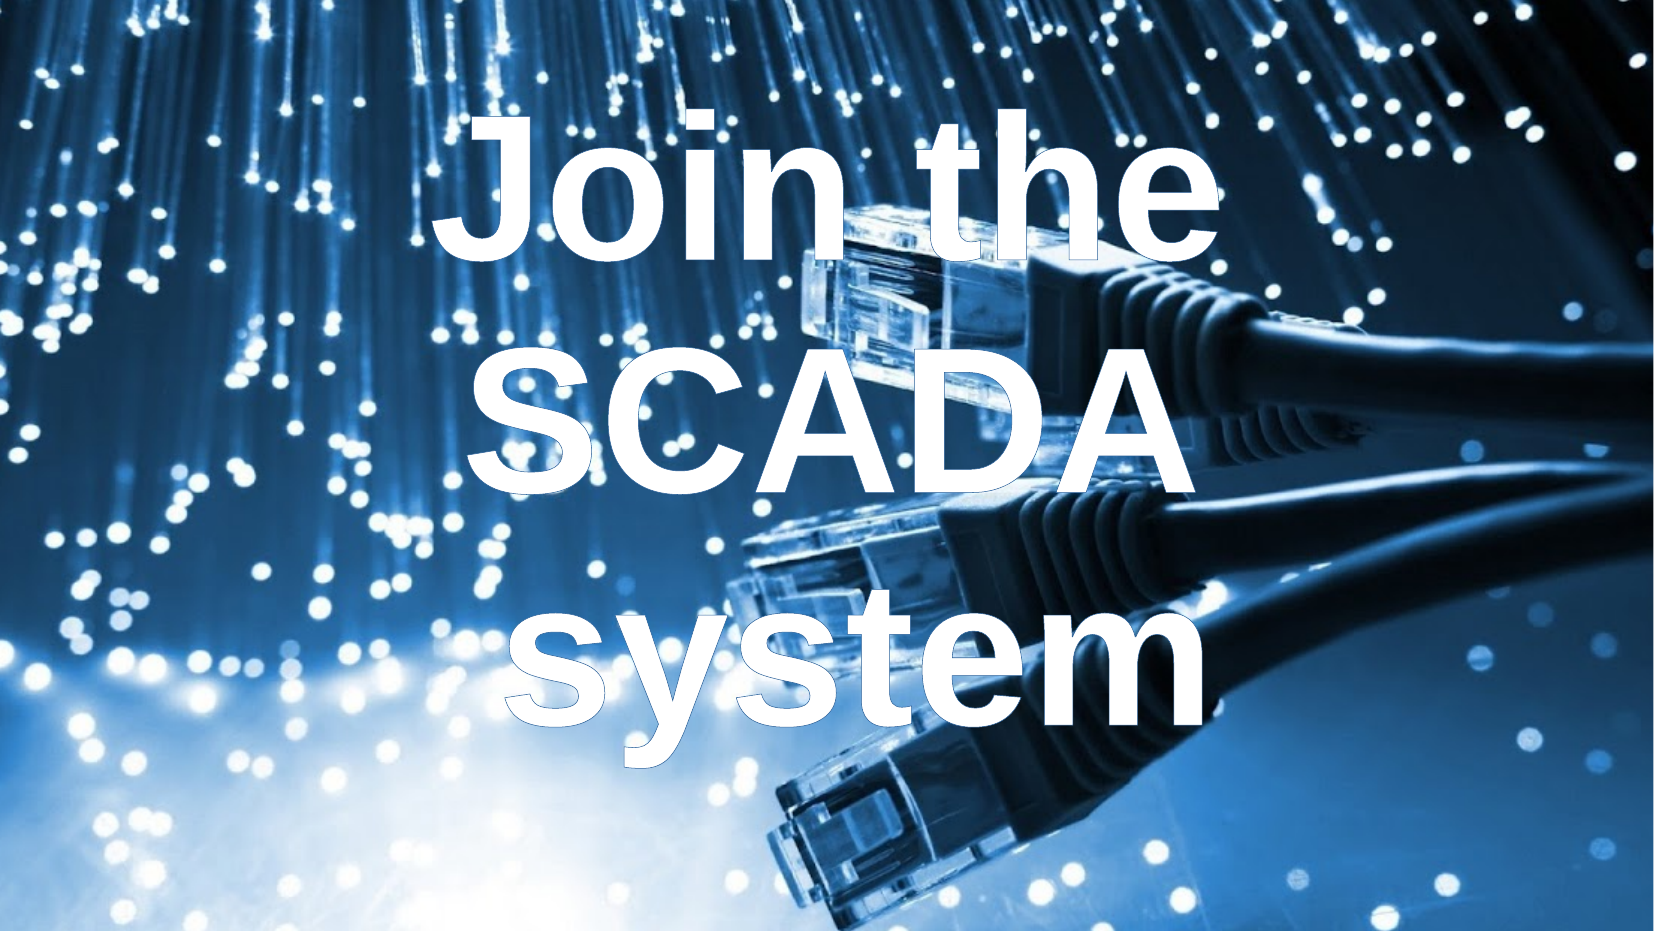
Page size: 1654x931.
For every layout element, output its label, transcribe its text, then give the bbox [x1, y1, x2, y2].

title Join the SCADA system [354, 0, 1359, 886]
picture [0, 0, 1654, 931]
